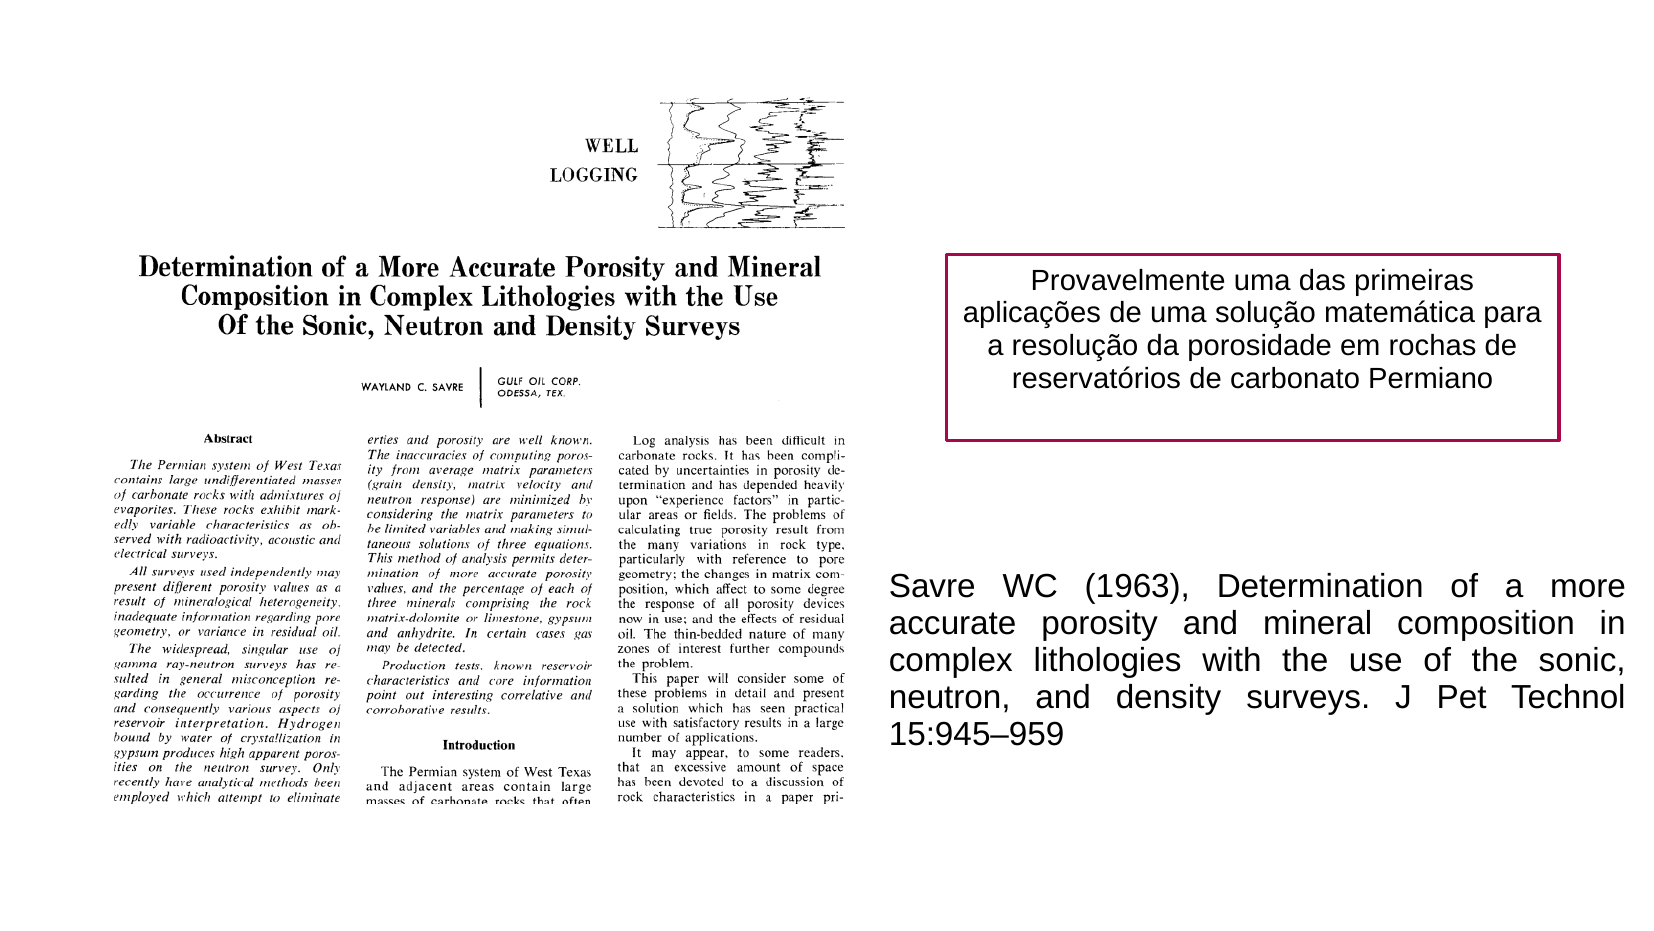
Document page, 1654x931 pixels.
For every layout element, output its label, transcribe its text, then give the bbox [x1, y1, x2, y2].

picture [47, 47, 880, 804]
text_box Savre WC (1963), Determination of a more accurate porosity and mineral composition in complex lithologies with the use of the sonic, neutron, and density surveys. J Pet Technol 15:945–959 [874, 560, 1642, 827]
text_box Provavelmente uma das primeiras aplicações de uma solução matemática para a resolução da porosidade em rochas de reservatórios de carbonato Permiano [946, 254, 1560, 441]
